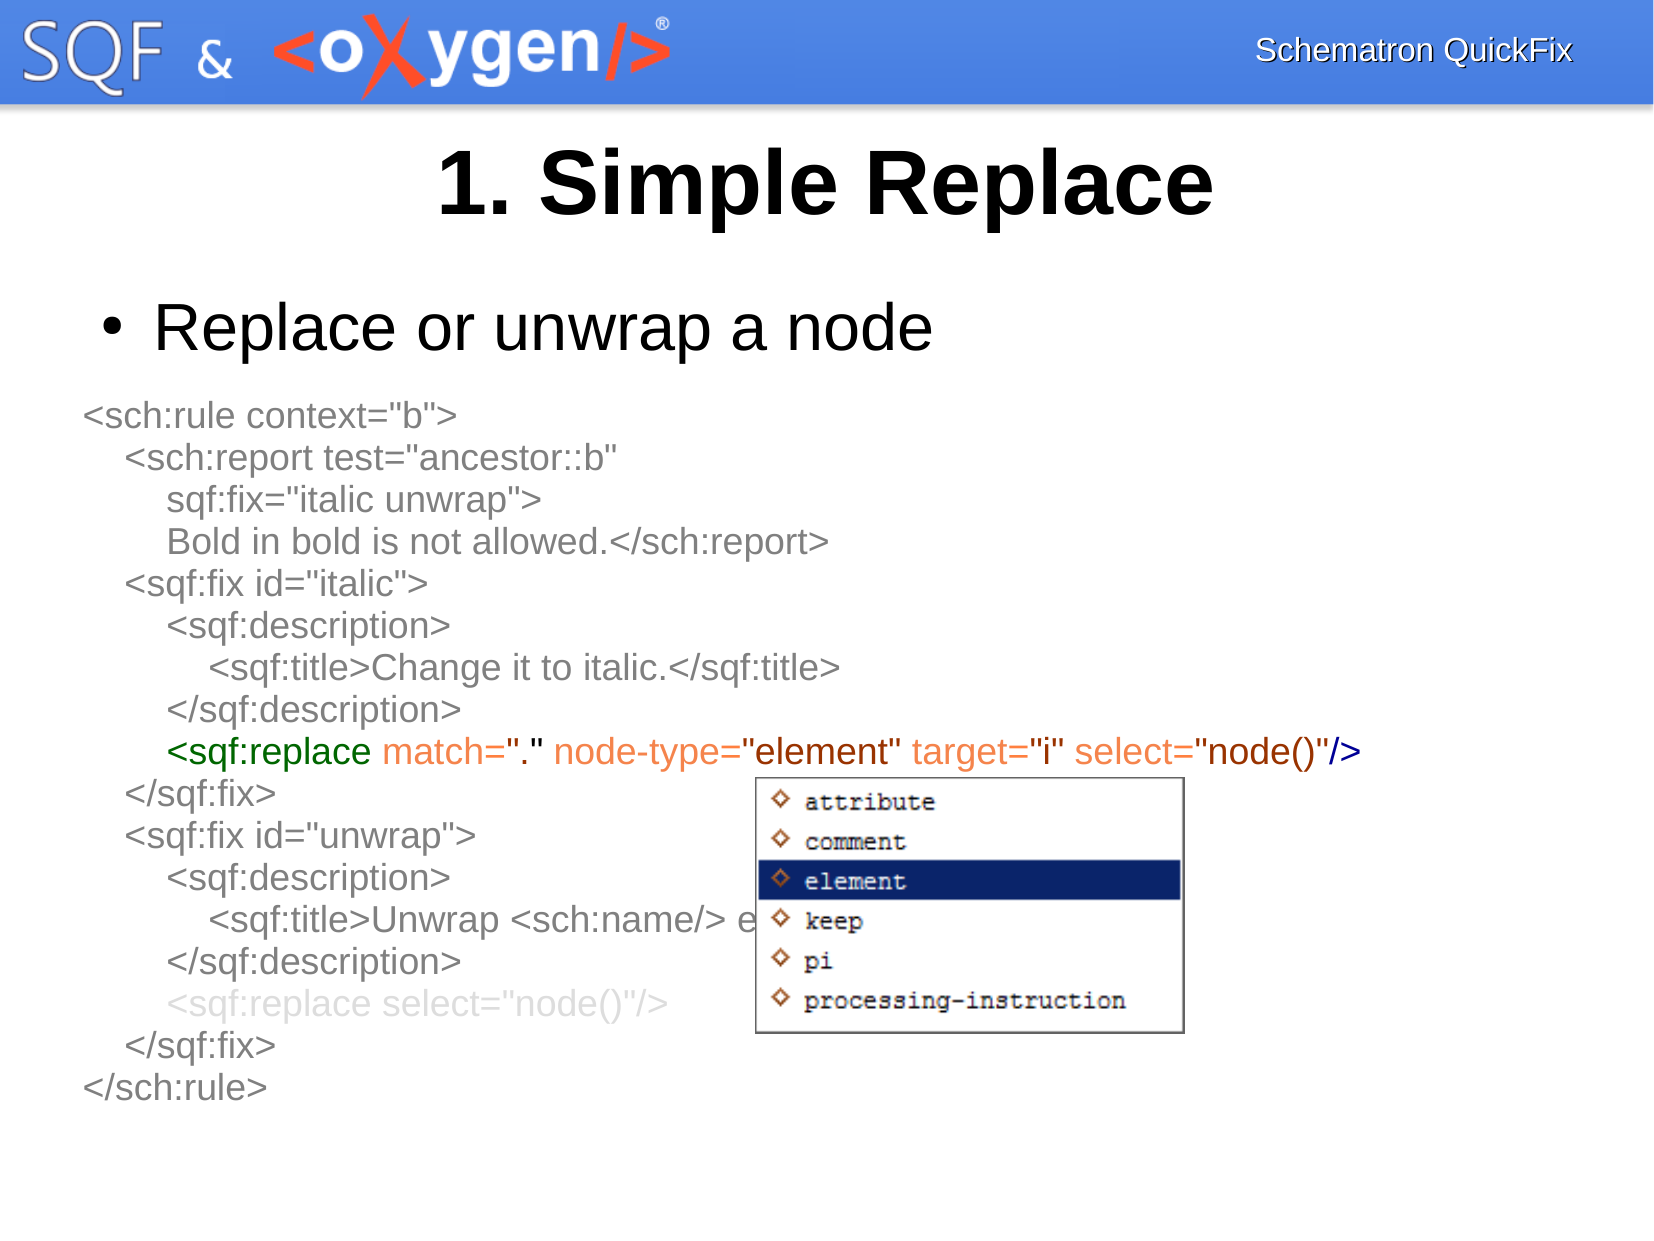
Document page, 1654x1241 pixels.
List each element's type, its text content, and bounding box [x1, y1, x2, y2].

picture [0, 0, 1654, 118]
title 1. Simple Replace [82, 78, 1571, 287]
picture [755, 777, 1185, 1034]
list Replace or unwrap a node <sch:rule context="b"> <sch:report test="ancestor::b" sqf:fix="italic unwrap"> Bold in bold is not allowed.</sch:report> <sqf:fix id="italic"> <sqf:description> <sqf:title>Change it to italic.</sqf:title> </sqf:description> <sqf:replace match="." node-type="element" target="i" select="node()"/> </sqf:fix> <sqf:fix id="unwrap"> <sqf:description> <sqf:title>Unwrap <sch:name/> element</sqf:title> </sqf:description> <sqf:replace select="node()"/> </sqf:fix> </sch:rule> [82, 290, 1571, 1110]
